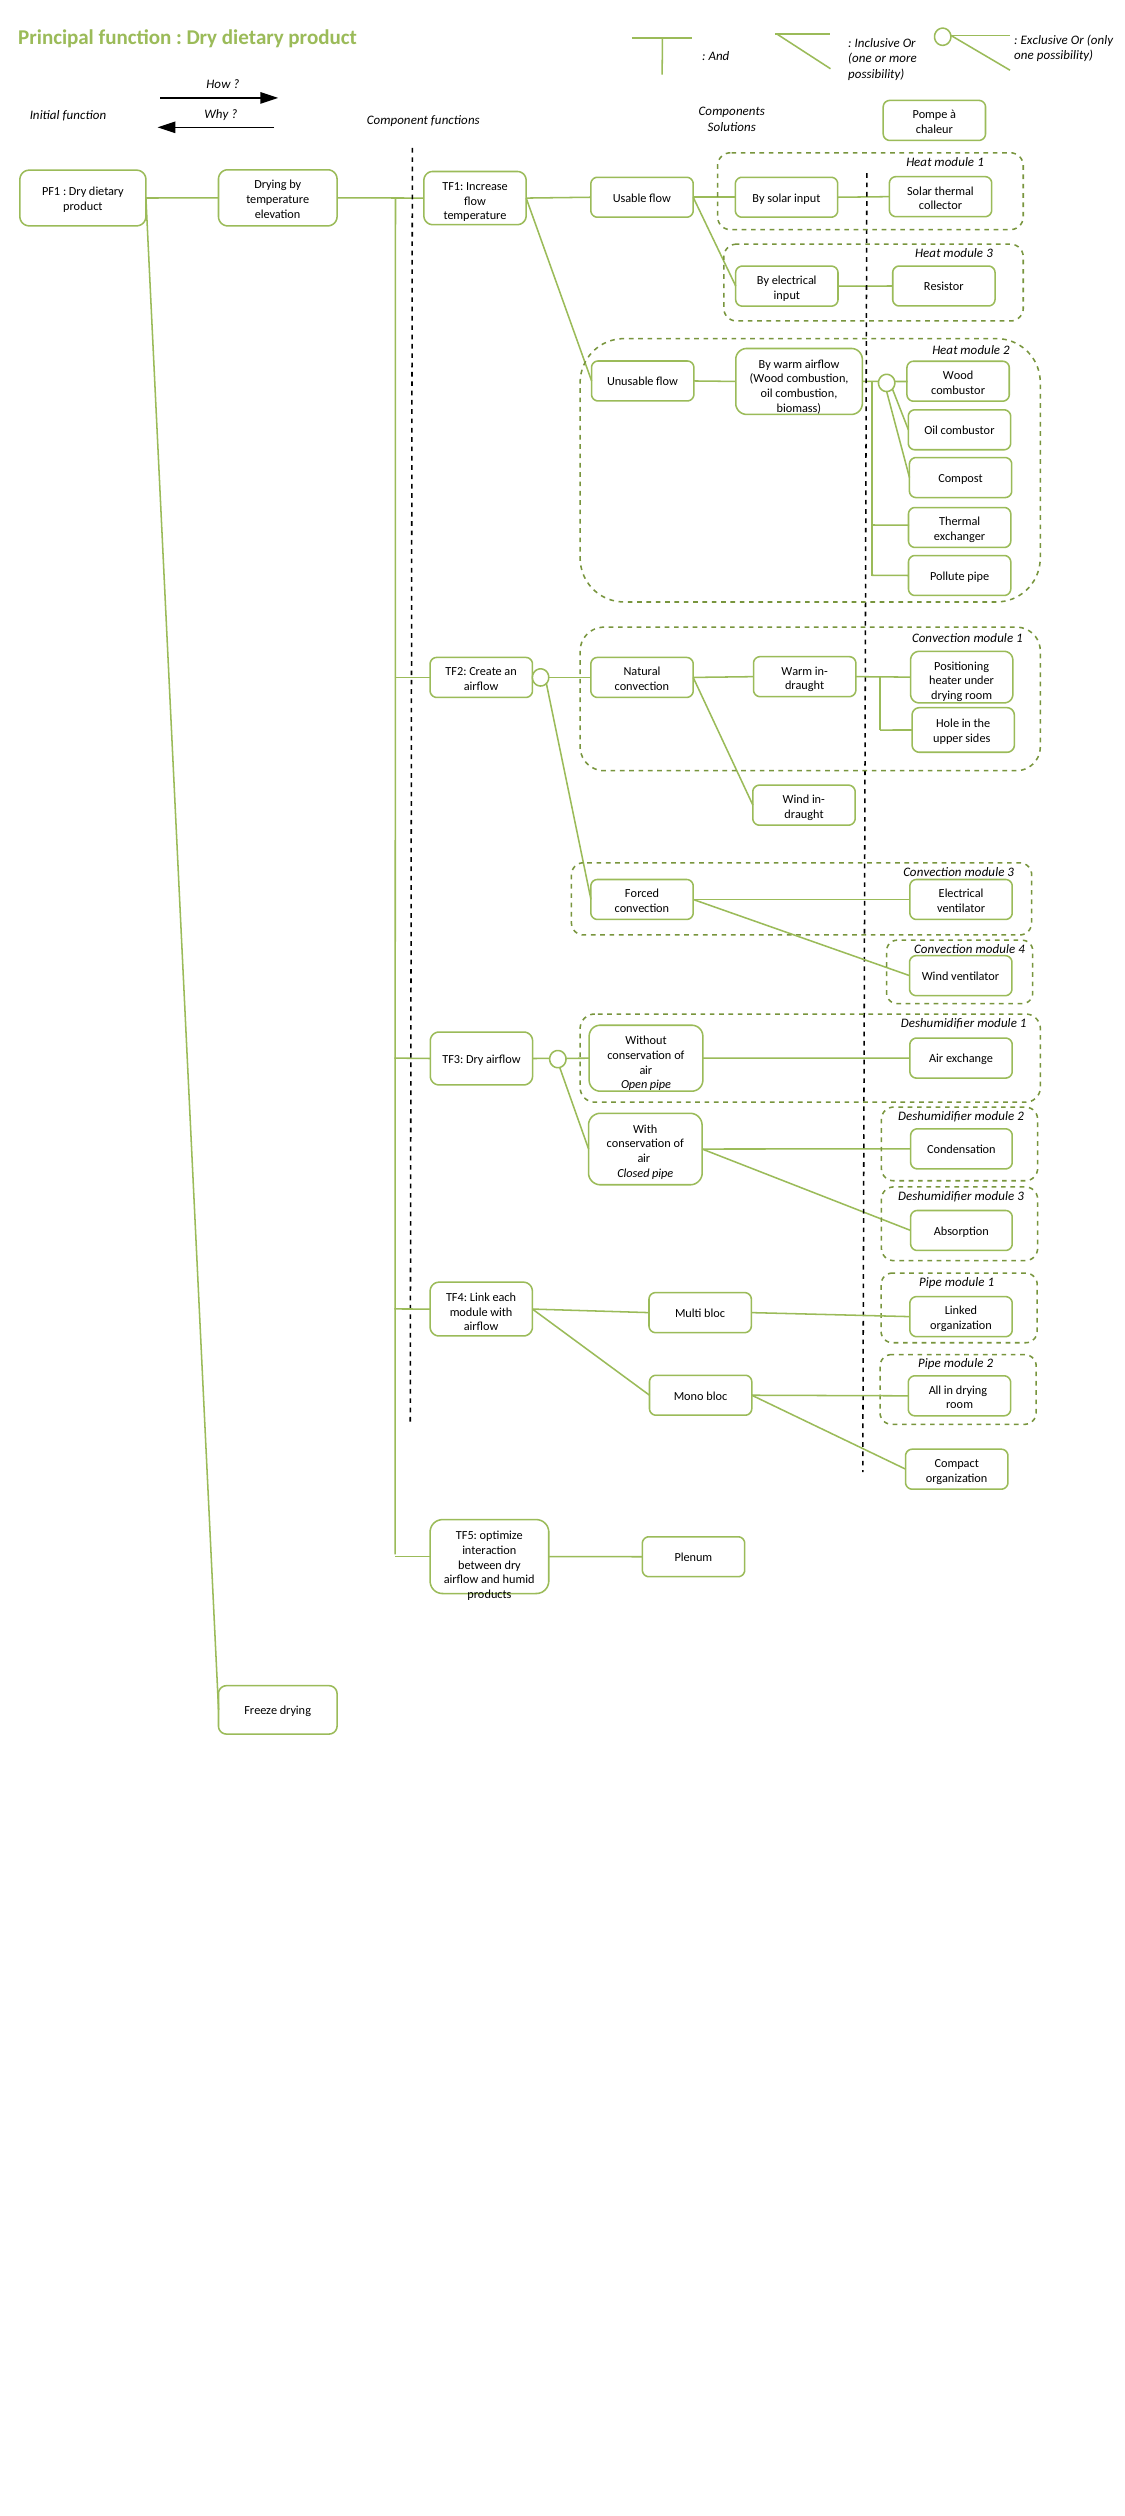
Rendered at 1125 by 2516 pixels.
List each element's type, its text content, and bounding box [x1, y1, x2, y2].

text_box Wind in-draught [752, 785, 856, 826]
text_box Multi bloc [649, 1292, 752, 1333]
text_box Natural convection [590, 657, 694, 698]
text_box Resistor [892, 266, 996, 306]
text_box Plenum [642, 1536, 745, 1577]
text_box Mono bloc [649, 1375, 752, 1416]
text_box Oil combustor [908, 409, 1011, 450]
text_box Warm in-draught [753, 656, 856, 697]
text_box [549, 1050, 566, 1068]
text_box Linked organization [909, 1296, 1013, 1337]
text_box PF1 : Dry dietary product [19, 170, 146, 226]
text_box Convection module 4 [905, 936, 1044, 961]
text_box TF1: Increase flow temperature [423, 171, 527, 225]
text_box Principal function : Dry dietary product [9, 19, 382, 54]
text_box Convection module 3 [894, 858, 1033, 884]
text_box Wind ventilator [909, 961, 1012, 996]
text_box Pompe à chaleur [883, 100, 986, 141]
text_box By solar input [735, 177, 838, 218]
text_box Without conservation of air Open pipe [589, 1025, 703, 1092]
text_box By electrical input [735, 266, 838, 307]
text_box Wood combustor [906, 361, 1010, 402]
text_box Pipe module 1 [910, 1269, 1038, 1294]
text_box Drying by temperature elevation [218, 169, 338, 226]
text_box Components Solutions [687, 98, 777, 139]
text_box Component functions [358, 107, 491, 132]
text_box Absorption [910, 1210, 1013, 1251]
text_box [878, 374, 895, 392]
text_box Initial function [21, 102, 143, 127]
text_box Pollute pipe [908, 555, 1011, 596]
text_box Freeze drying [218, 1685, 338, 1735]
text_box Pipe module 2 [909, 1350, 1037, 1375]
text_box All in drying room [908, 1375, 1011, 1416]
text_box Hole in the upper sides [912, 707, 1015, 753]
text_box : Inclusive Or (one or more possibility) [839, 30, 935, 86]
text_box : Exclusive Or (only one possibility) [1005, 27, 1125, 67]
text_box Deshumidifier module 1 [892, 1010, 1042, 1035]
text_box Why ? [195, 101, 278, 126]
text_box Deshumidifier module 3 [889, 1182, 1039, 1208]
text_box TF2: Create an airflow [430, 657, 533, 698]
text_box TF3: Dry airflow [430, 1032, 533, 1085]
text_box Condensation [910, 1128, 1013, 1169]
text_box Heat module 1 [897, 148, 995, 174]
text_box : And [693, 42, 776, 67]
text_box With conservation of air Closed pipe [588, 1113, 703, 1185]
text_box By warm airflow (Wood combustion, oil combustion, biomass) [735, 348, 863, 415]
text_box Heat module 2 [923, 337, 1021, 362]
text_box TF5: optimize interaction between dry airflow and humid products [430, 1519, 549, 1594]
text_box Deshumidifier module 2 [889, 1103, 1039, 1128]
text_box TF4: Link each module with airflow [430, 1282, 533, 1336]
text_box Convection module 1 [903, 625, 1042, 650]
text_box Forced convection [590, 879, 694, 920]
text_box Electrical ventilator [909, 884, 1013, 920]
text_box Unusable flow [591, 361, 694, 401]
text_box Solar thermal collector [889, 176, 992, 217]
text_box Usable flow [590, 177, 694, 218]
text_box [532, 668, 549, 686]
text_box How ? [198, 71, 284, 96]
text_box Compact organization [905, 1449, 1008, 1490]
text_box [934, 28, 951, 46]
text_box Heat module 3 [906, 240, 1003, 265]
text_box Positioning heater under drying room [910, 651, 1013, 703]
text_box Compost [909, 457, 1012, 498]
text_box Air exchange [909, 1038, 1013, 1079]
text_box Thermal exchanger [908, 507, 1011, 548]
